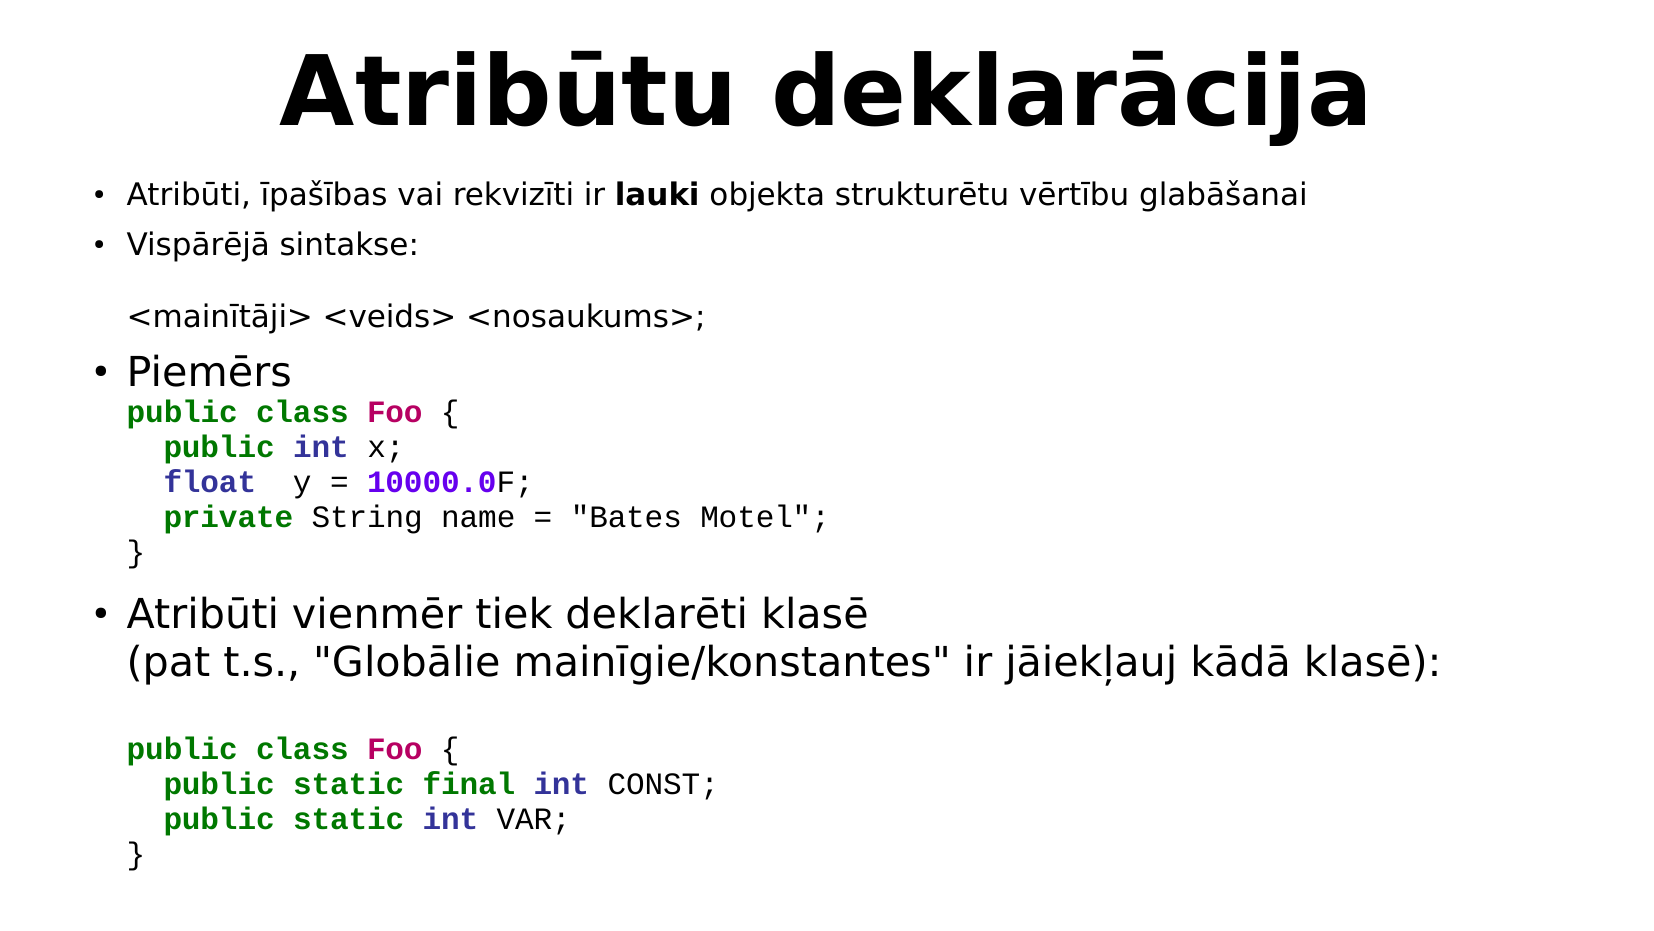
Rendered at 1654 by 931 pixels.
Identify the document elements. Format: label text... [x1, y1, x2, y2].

list Atribūti, īpašības vai rekvizīti ir lauki objekta strukturētu vērtību glabāšanai Vispārējā sintakse: <mainītāji> <veids> <nosaukums>; Piemērs public class Foo { public int x; float y = 10000.0F; private String name = "Bates Motel"; } Atribūti vienmēr tiek deklarēti klasē (pat t.s., "Globālie mainīgie/konstantes" ir jāiekļauj kādā klasē): public class Foo { public static final int CONST; public static int VAR; } [82, 177, 1595, 877]
title Atribūtu deklarācija [82, 34, 1571, 149]
